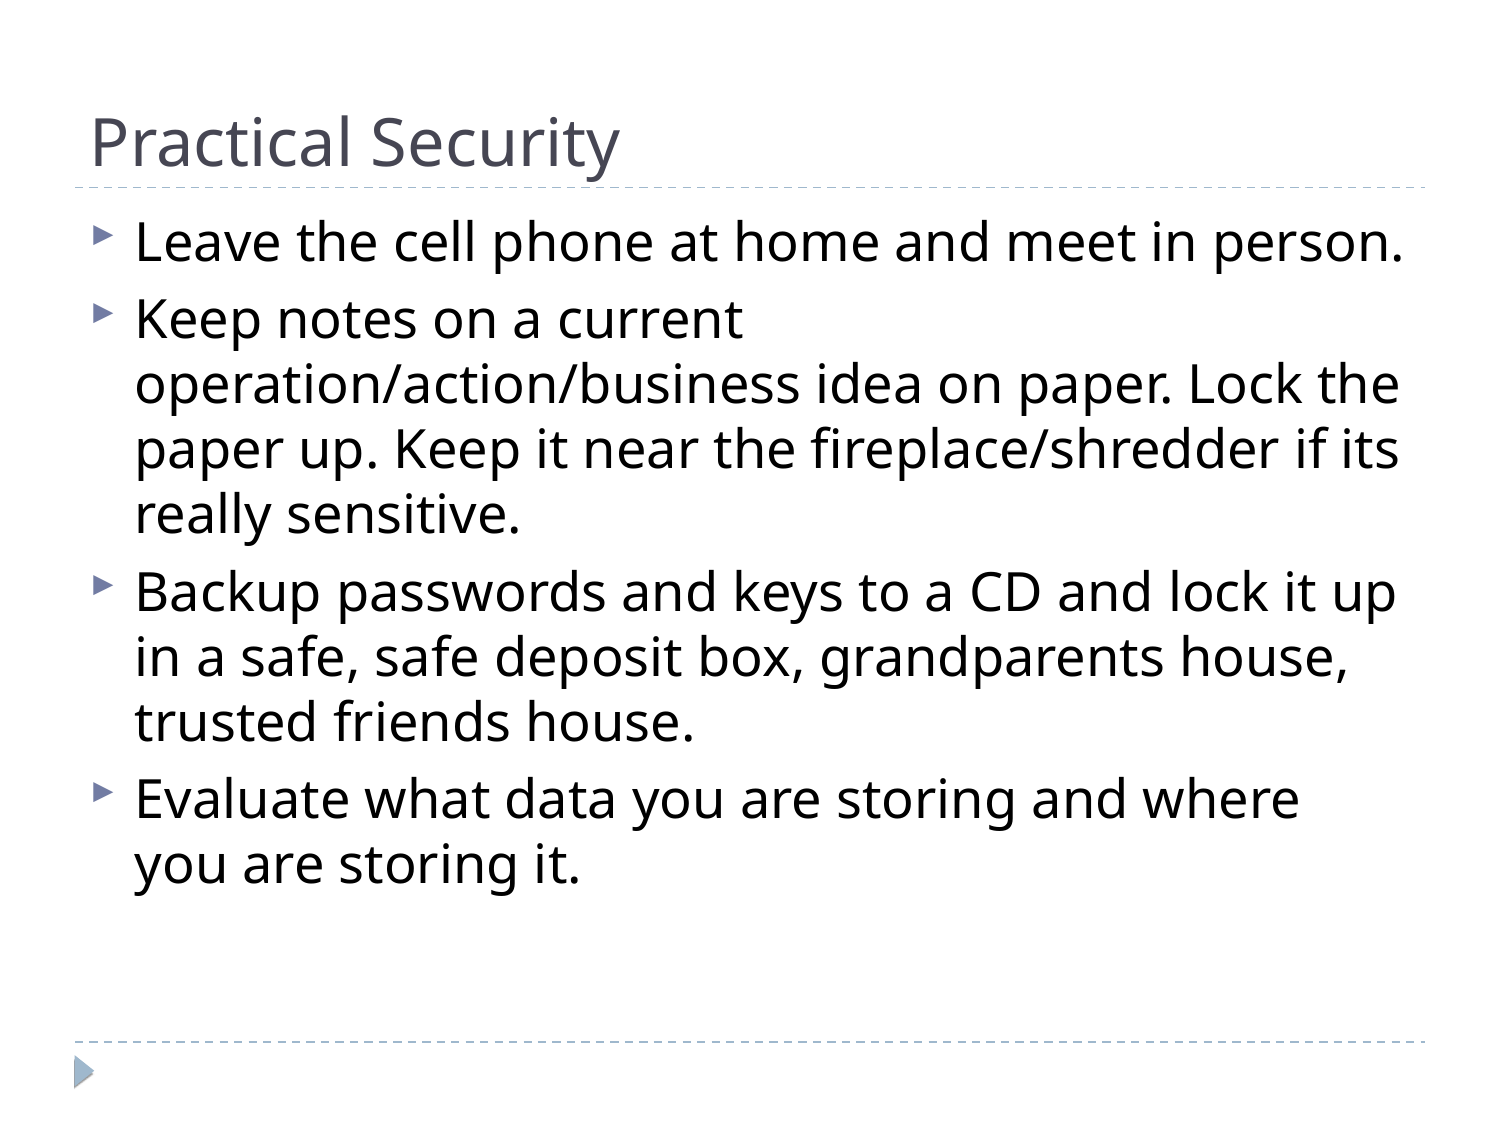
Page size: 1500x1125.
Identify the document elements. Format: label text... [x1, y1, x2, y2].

list Leave the cell phone at home and meet in person. Keep notes on a current operation/action/business idea on paper. Lock the paper up. Keep it near the fireplace/shredder if its really sensitive. Backup passwords and keys to a CD and lock it up in a safe, safe deposit box, grandparents house, trusted friends house. Evaluate what data you are storing and where you are storing it. [75, 200, 1425, 1010]
title Practical Security [75, 24, 1425, 188]
